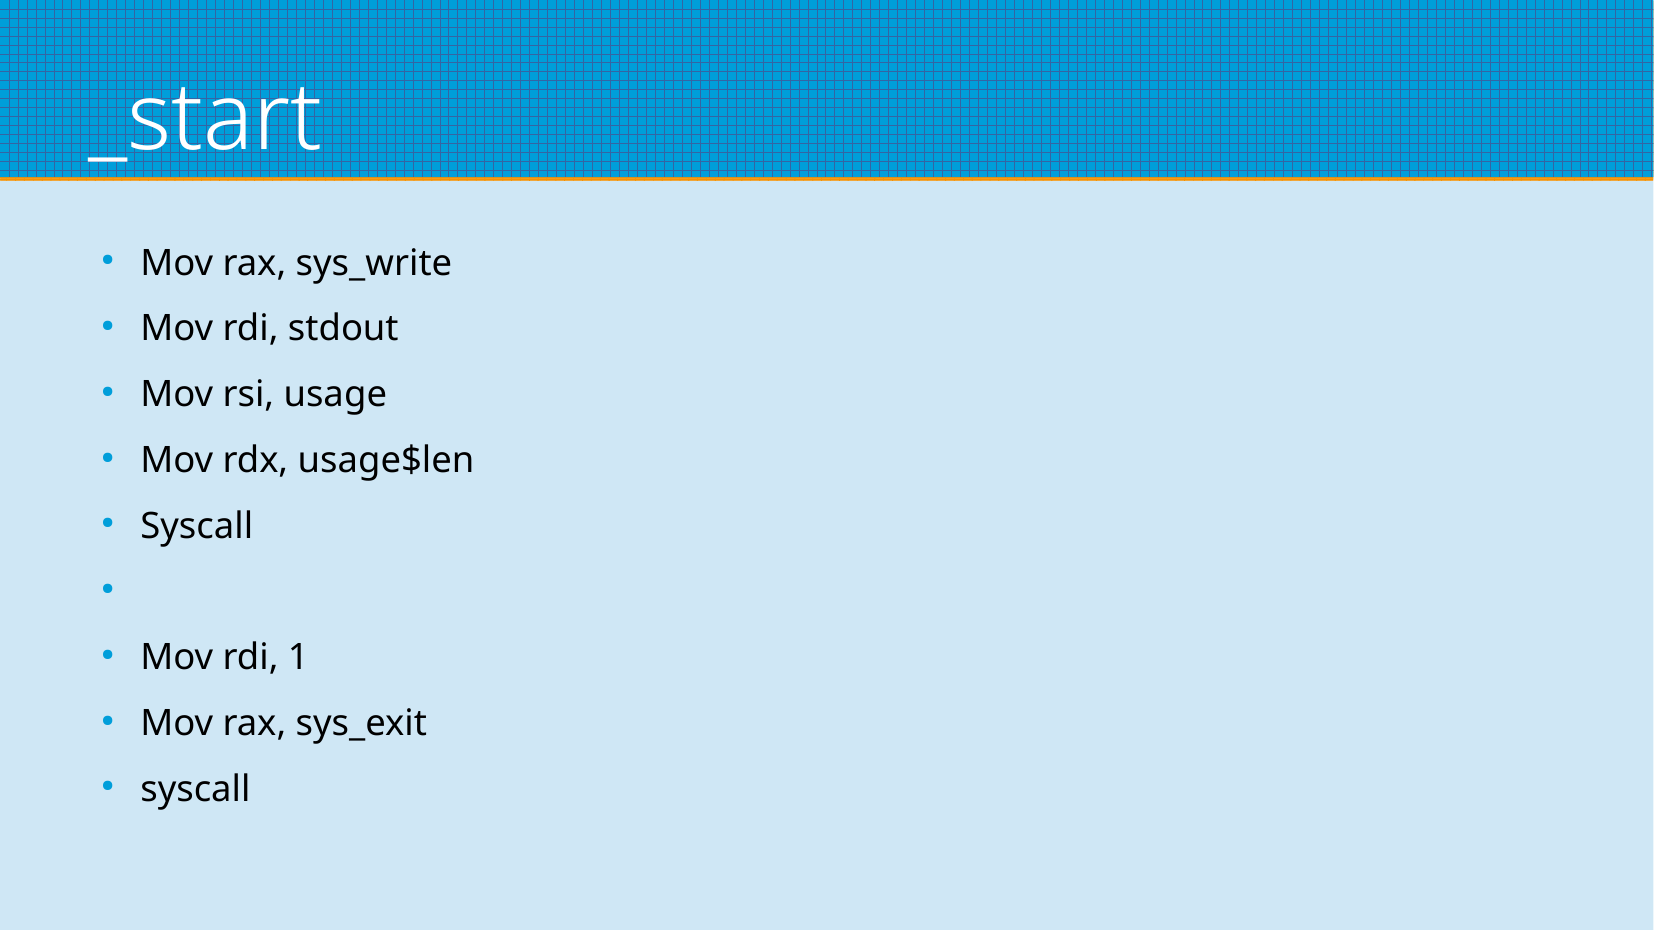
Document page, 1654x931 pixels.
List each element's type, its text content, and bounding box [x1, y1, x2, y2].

title _start [88, 14, 1565, 178]
list Mov rax, sys_write Mov rdi, stdout Mov rsi, usage Mov rdx, usage$len Syscall Mov rdi, 1 Mov rax, sys_exit syscall [88, 236, 1565, 813]
